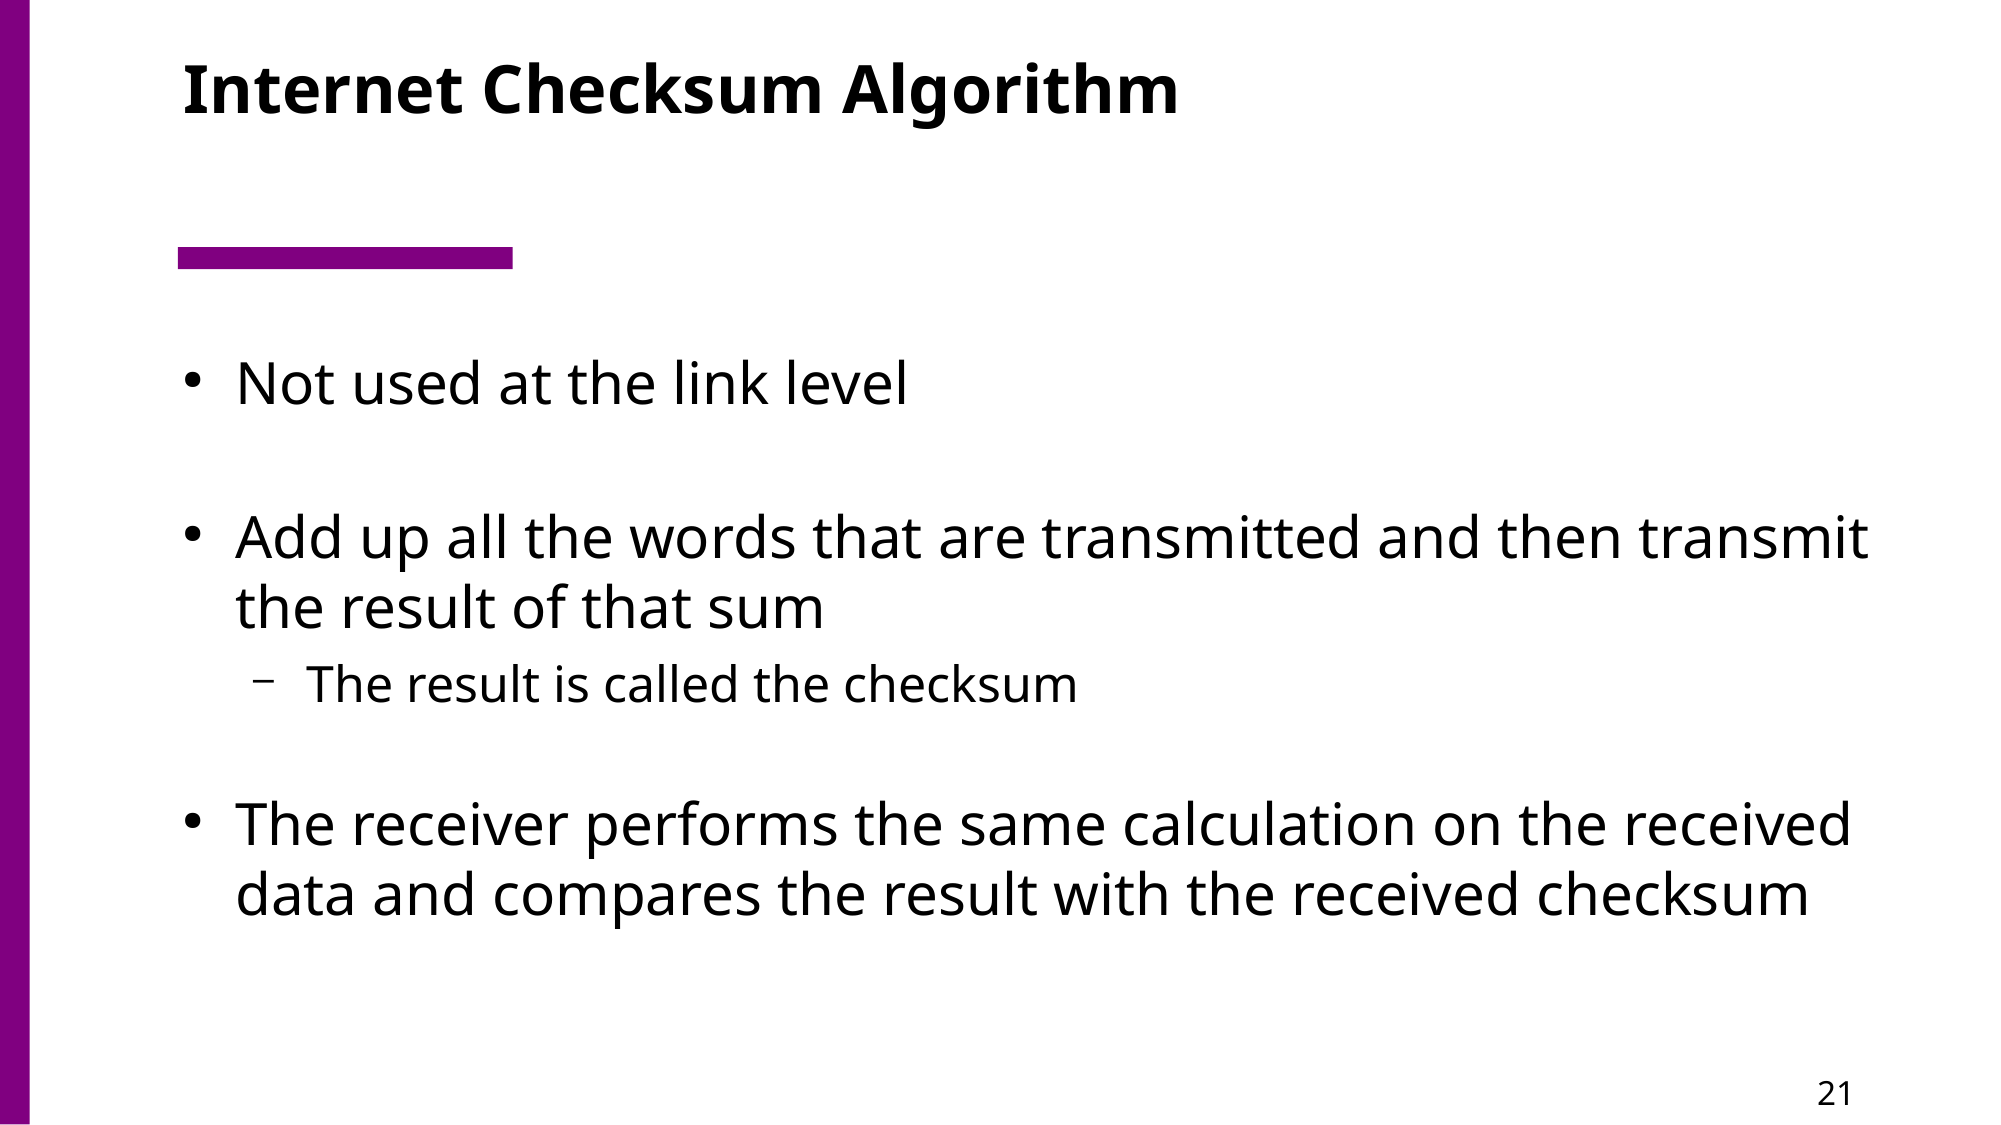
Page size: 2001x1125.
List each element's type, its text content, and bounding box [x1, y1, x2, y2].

list Not used at the link level Add up all the words that are transmitted and then transmit the result of that sum The result is called the checksum The receiver performs the same calculation on the received data and compares the result with the received checksum [149, 184, 1959, 1024]
title Internet Checksum Algorithm [133, 0, 1946, 135]
